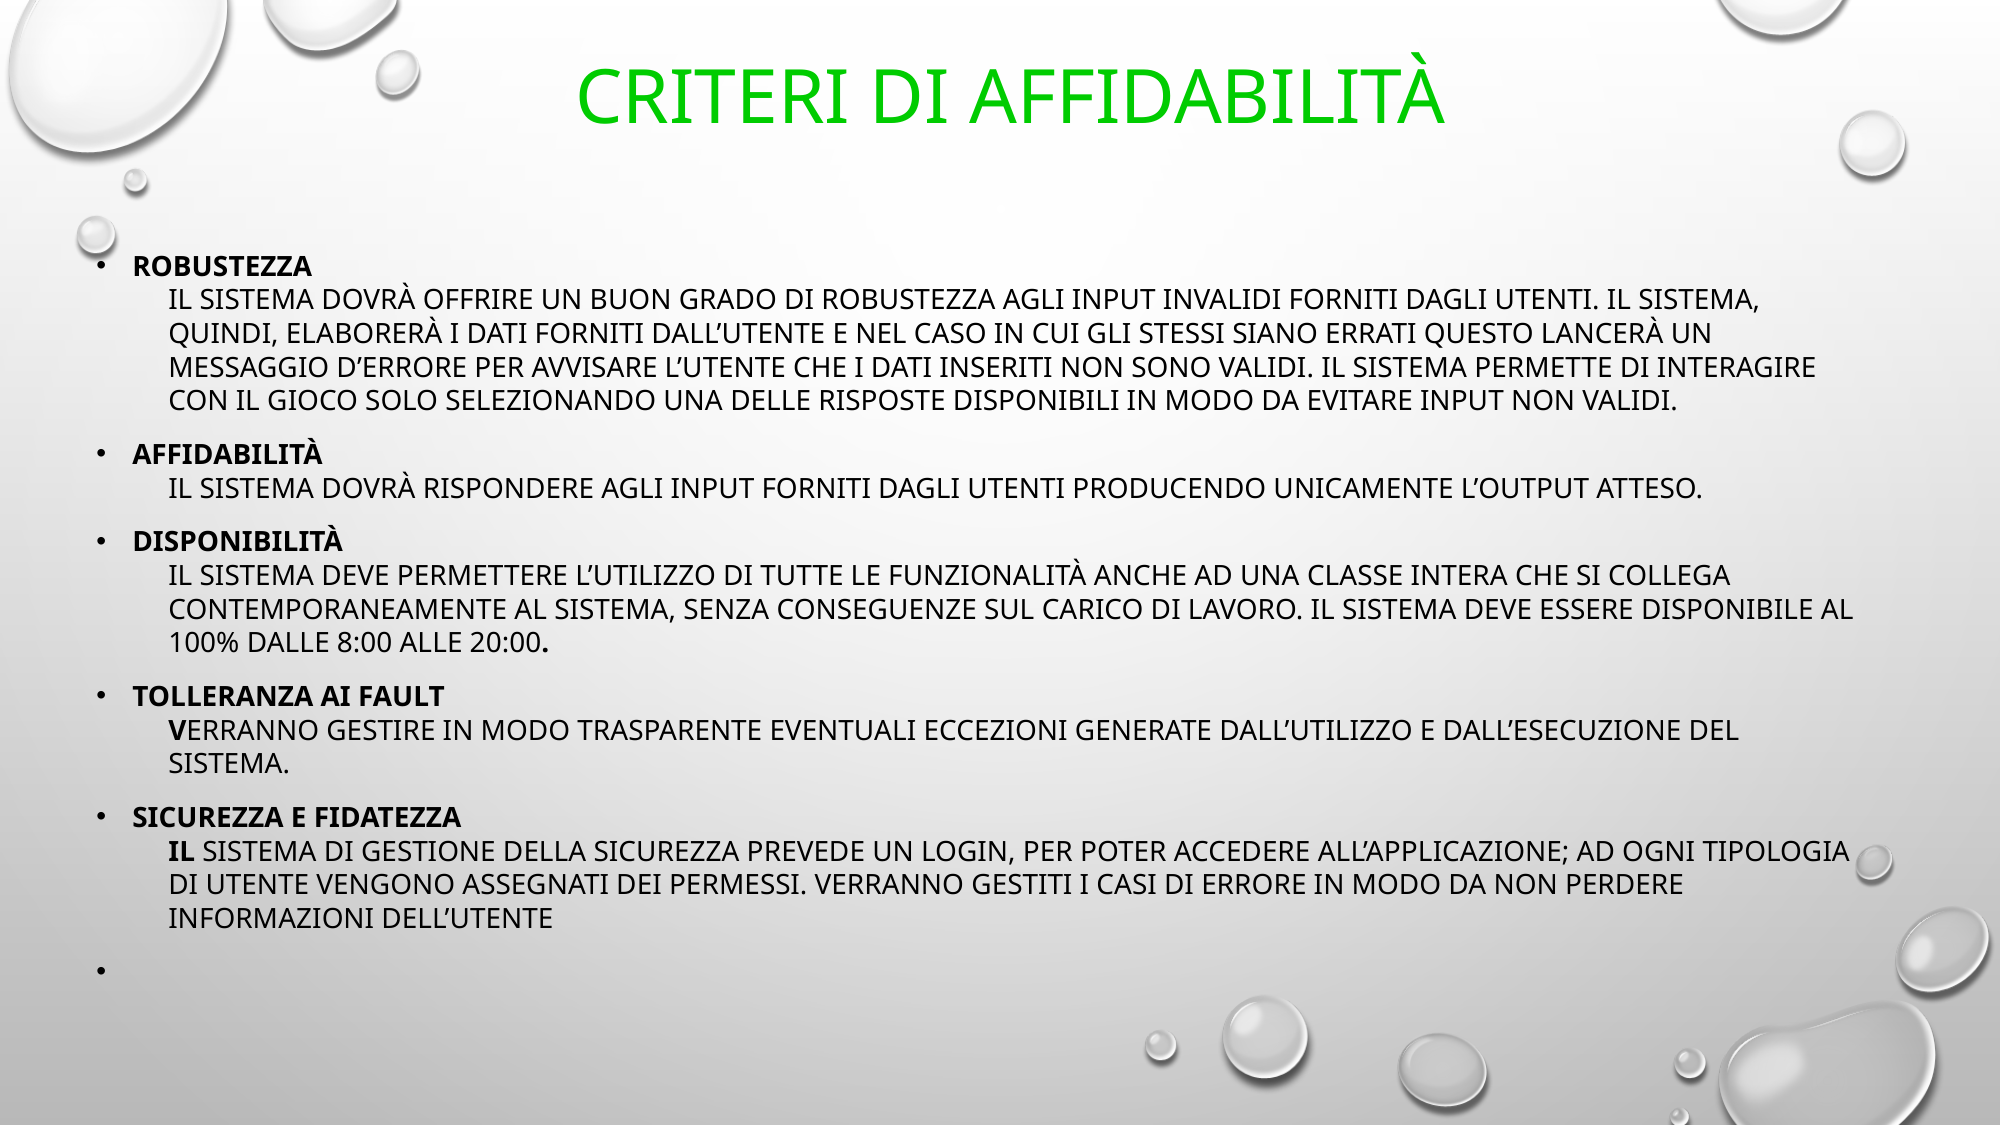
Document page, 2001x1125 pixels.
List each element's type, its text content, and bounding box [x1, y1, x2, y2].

title Criteri di affidabilità [174, 50, 1876, 148]
list Robustezza Il sistema dovrà offrire un buon grado di robustezza agli input invalidi forniti dagli utenti. Il sistema, quindi, elaborerà i dati forniti dall’utente e nel caso in cui gli stessi siano errati questo lancerà un messaggio d’errore per avvisare l’utente che i dati inseriti non sono validi. Il sistema permette di interagire con il gioco solo selezionando una delle risposte disponibili in modo da Evitare input non validi. Affidabilità Il sistema dovrà rispondere agli input forniti dagli utenti producendo unicamente l’output atteso. Disponibilità Il sistema deve permettere l’utilizzo di tutte le funzionalità anche ad una classe intera che si collega contemporaneamente al sistema, senza conseguenze sul carico di lavoro. Il sistema deve essere disponibile al 100% dalle 8:00 alle 20:00. Tolleranza ai Fault verranno gestire in modo trasparente eventuali eccezioni generate dall’utilizzo e dall’esecuzione del sistema. Sicurezza e Fidatezza Il sistema di gestione della sicurezza prevede un login, per poter accedere all’applicazione; ad ogni tipologia di utente vengono assegnati dei permessi. Verranno gestiti i casi di errore in modo da non perdere informazioni dell’utente [81, 240, 1876, 951]
